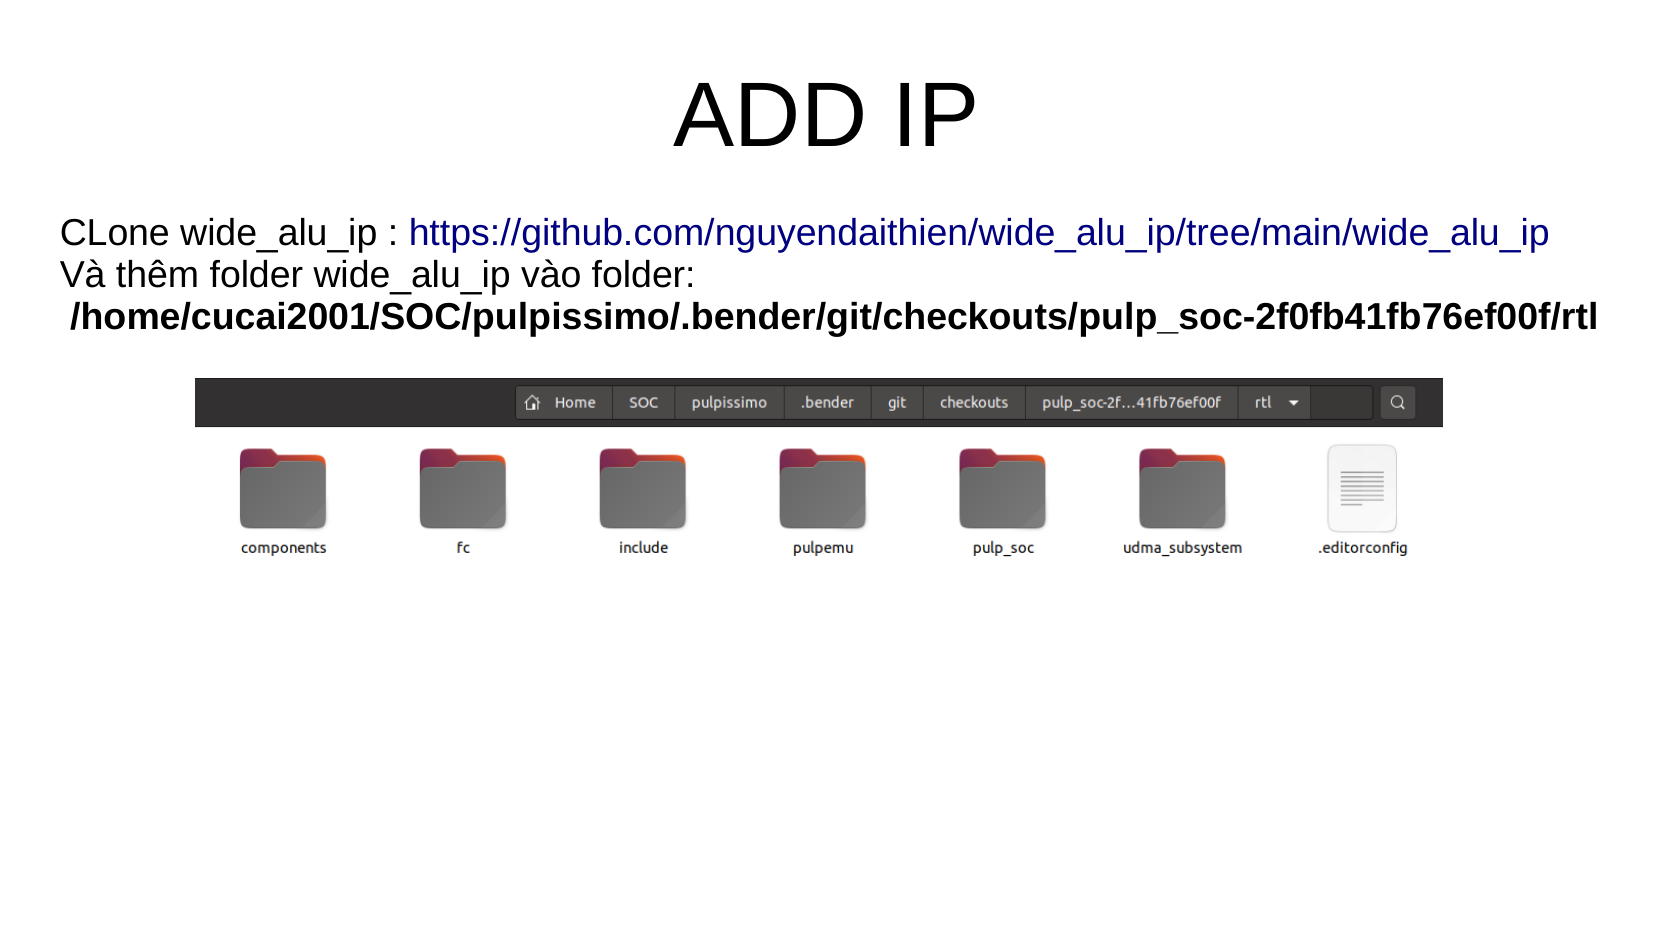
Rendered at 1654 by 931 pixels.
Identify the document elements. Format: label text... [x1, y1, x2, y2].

picture [195, 378, 1443, 931]
text_box CLone wide_alu_ip : https://github.com/nguyendaithien/wide_alu_ip/tree/main/wide_alu_ip Và thêm folder wide_alu_ip vào folder: /home/cucai2001/SOC/pulpissimo/.bender/git/checkouts/pulp_soc-2f0fb41fb76ef00f/rtl [45, 204, 1615, 471]
title ADD IP [82, 37, 1571, 193]
